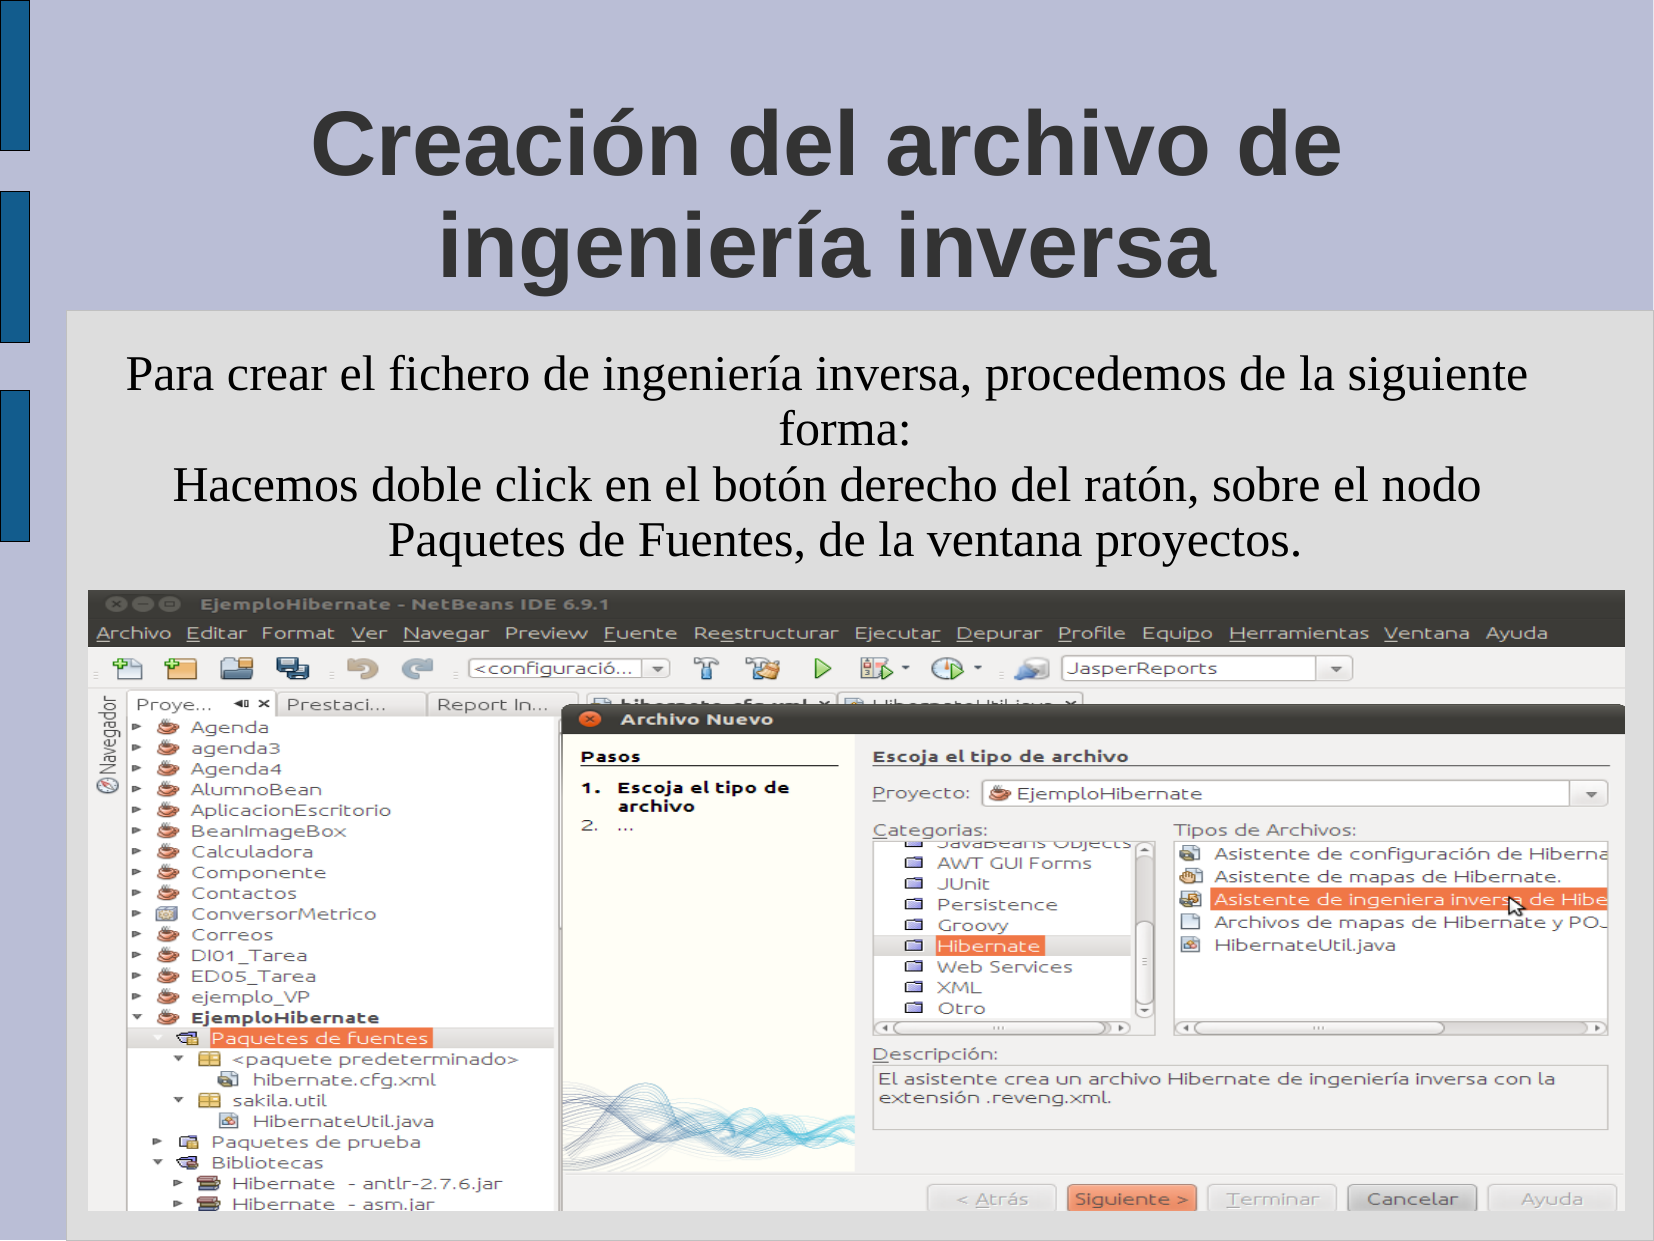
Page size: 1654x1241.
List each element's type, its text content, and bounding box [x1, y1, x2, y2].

title Creación del archivo de ingeniería inversa [121, 92, 1534, 298]
picture [88, 590, 1625, 1211]
subtitle Para crear el fichero de ingeniería inversa, procedemos de la siguiente forma: Hacemos doble click en el botón derecho del ratón, sobre el nodo Paquetes de Fuentes, de la ventana proyectos. [121, 318, 1534, 590]
